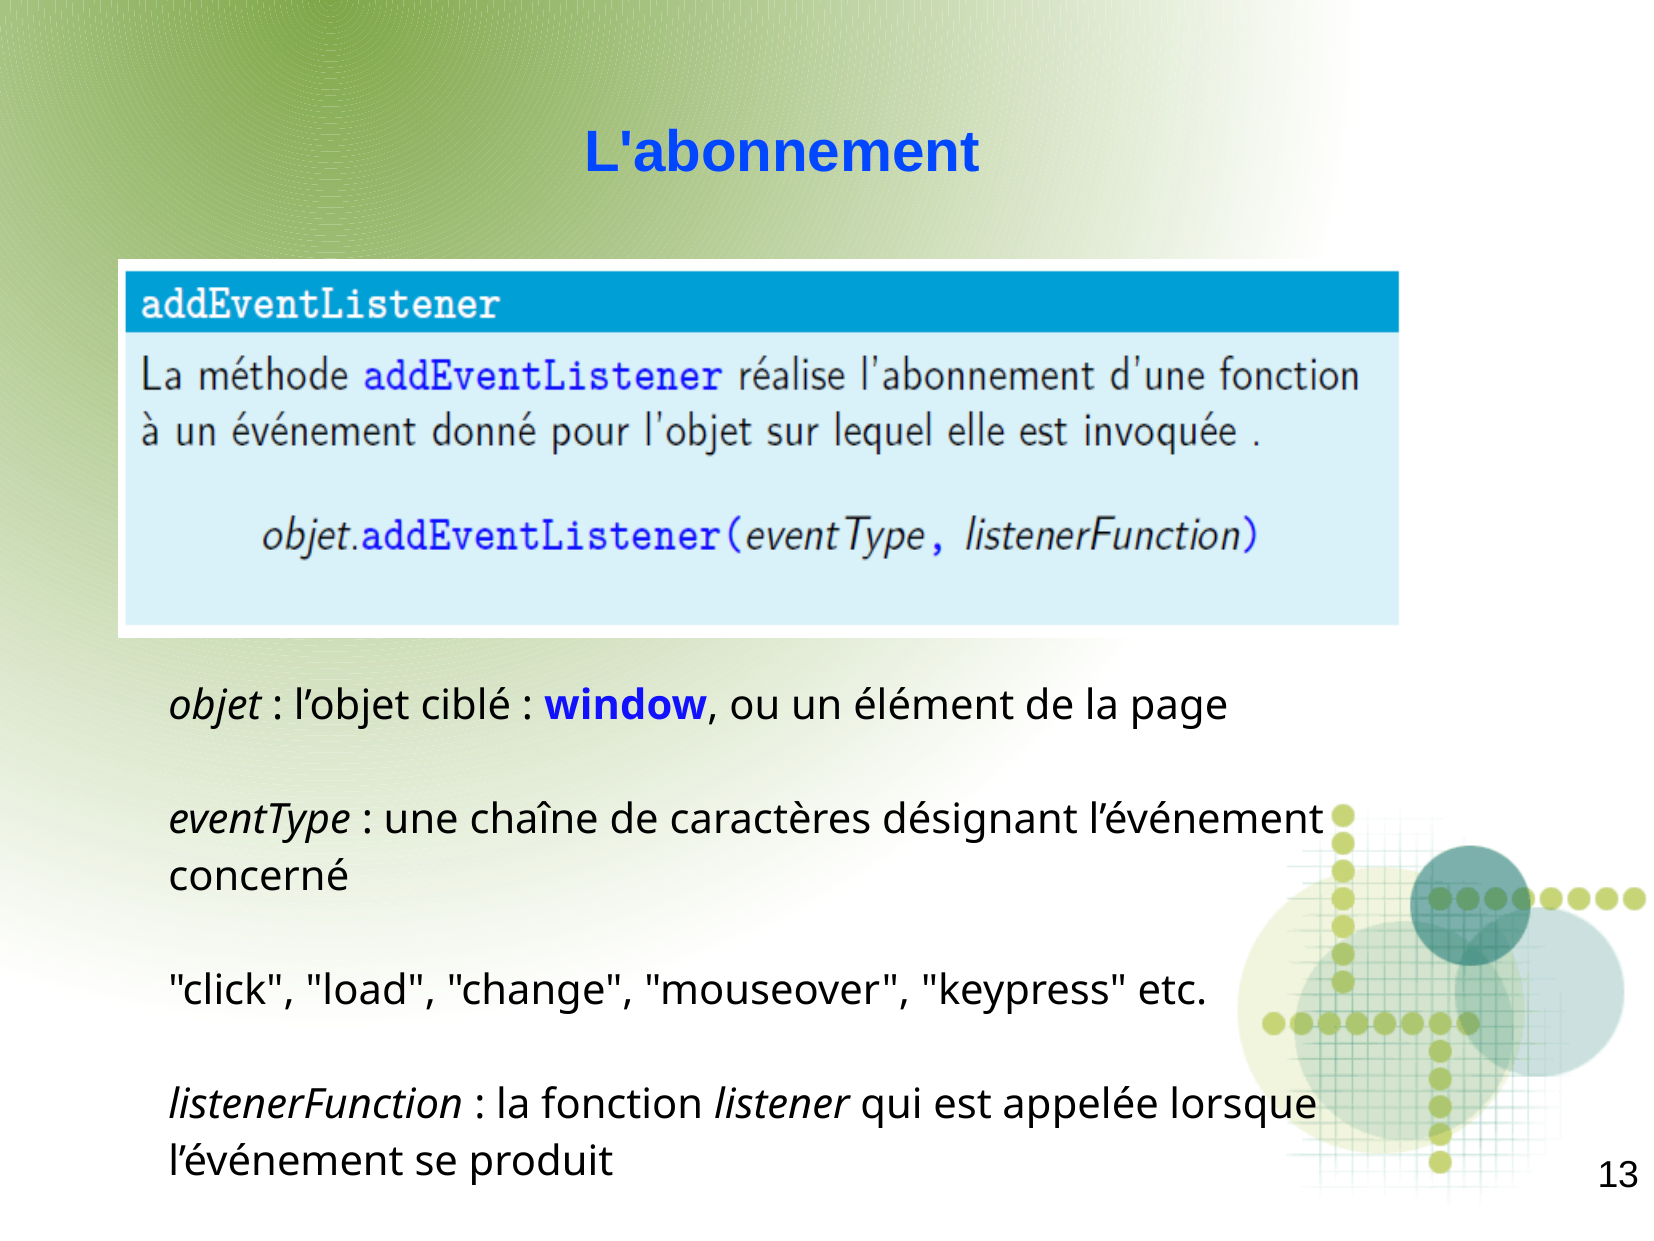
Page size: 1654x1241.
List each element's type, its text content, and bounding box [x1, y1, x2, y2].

title L'abonnement [76, 47, 1489, 255]
text_box objet : l’objet ciblé : window, ou un élément de la page eventType : une chaîne de caractères désignant l’événement concerné "click", "load", "change", "mouseover", "keypress" etc. listenerFunction : la fonction listener qui est appelée lorsque l’événement se produit [153, 667, 1394, 1155]
picture [118, 259, 1412, 638]
text_box <numéro> [1582, 1145, 1654, 1217]
picture [1224, 792, 1654, 1211]
